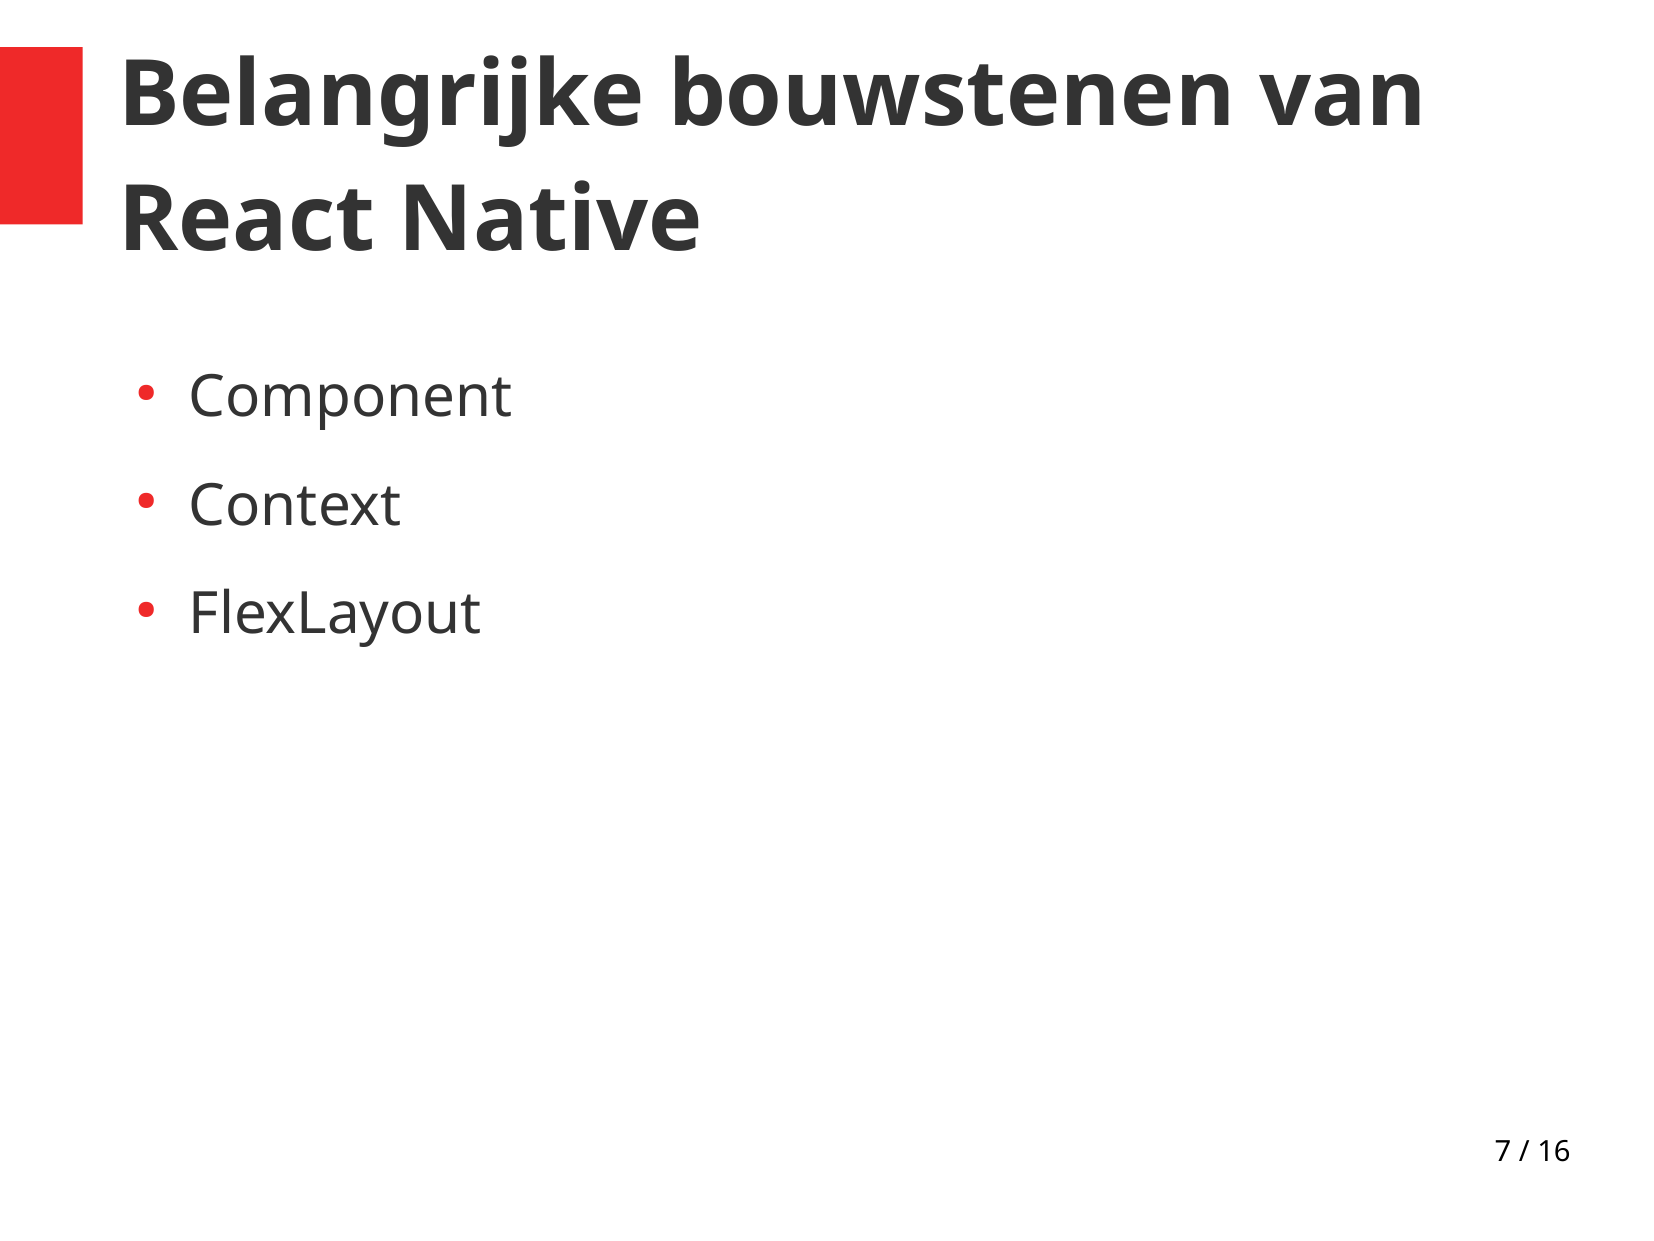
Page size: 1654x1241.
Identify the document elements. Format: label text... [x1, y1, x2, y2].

list Component Context FlexLayout [118, 354, 1536, 1074]
title Belangrijke bouwstenen van React Native [118, 45, 1571, 260]
